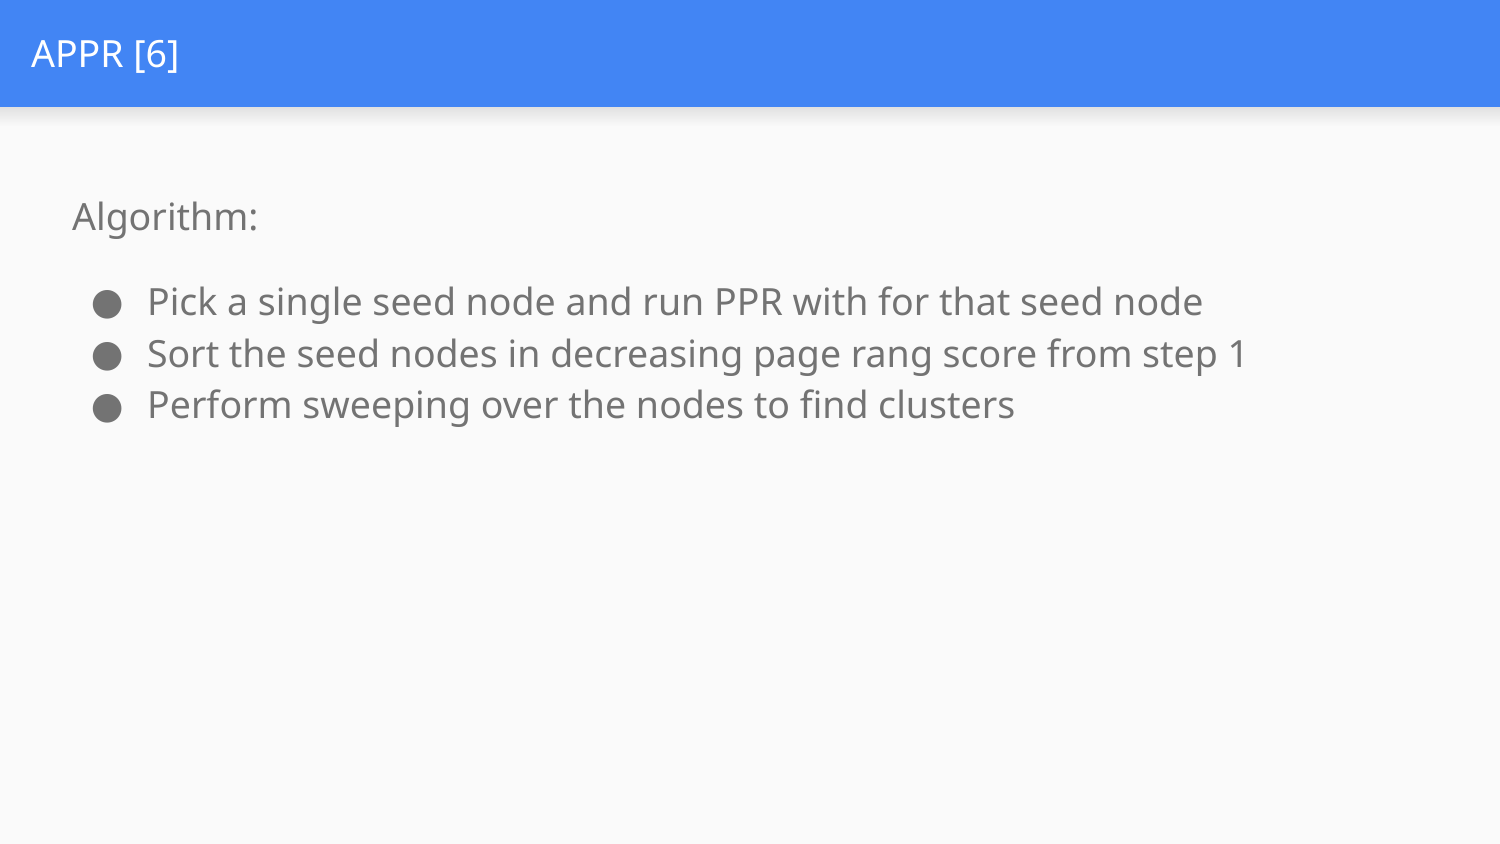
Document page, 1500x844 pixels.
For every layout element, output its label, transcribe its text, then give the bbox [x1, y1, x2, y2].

title APPR [6] [16, 2, 1464, 102]
list Algorithm: Pick a single seed node and run PPR with for that seed node Sort the seed nodes in decreasing page rang score from step 1 Perform sweeping over the nodes to find clusters [57, 171, 1406, 616]
